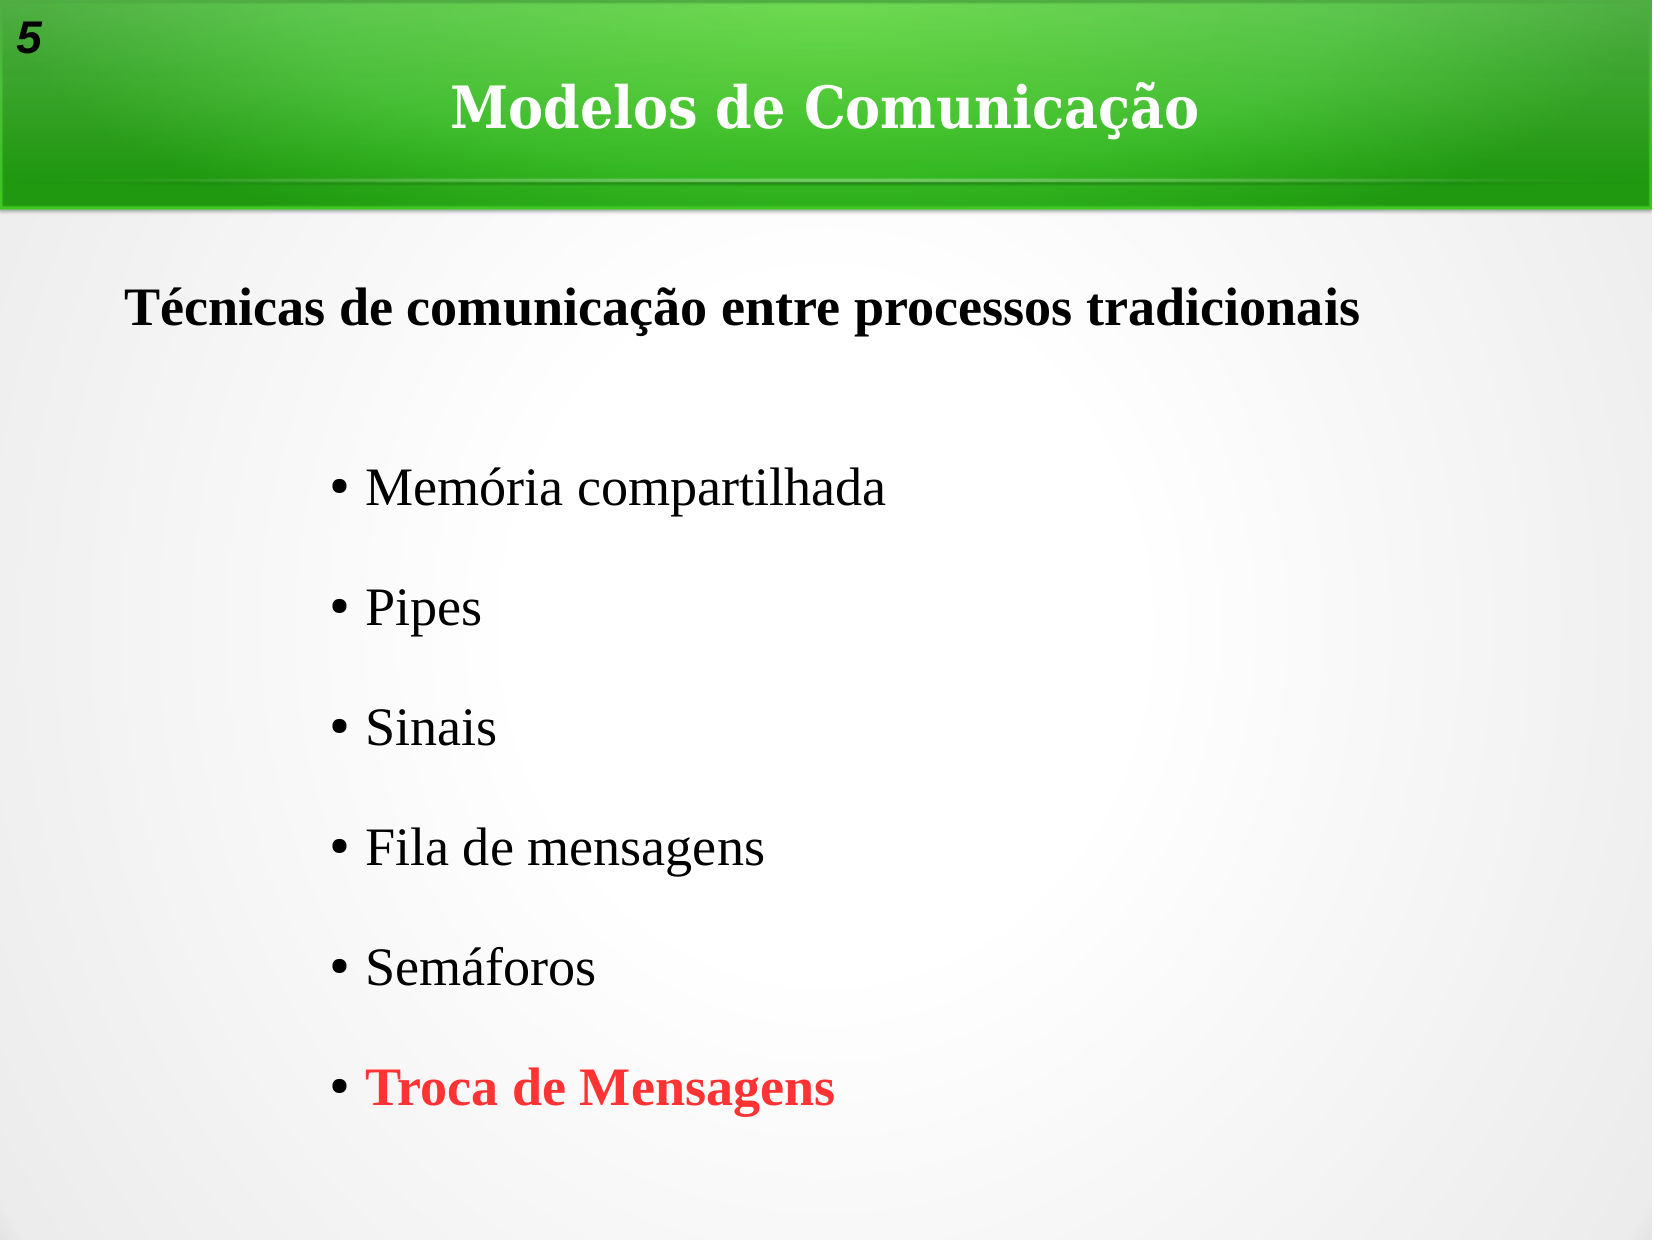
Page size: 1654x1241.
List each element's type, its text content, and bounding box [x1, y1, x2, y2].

text_box Memória compartilhada Pipes Sinais Fila de mensagens Semáforos Troca de Mensagens [315, 450, 976, 1126]
text_box Técnicas de comunicação entre processos tradicionais [109, 270, 1426, 345]
text_box Modelos de Comunicação [405, 66, 1246, 151]
